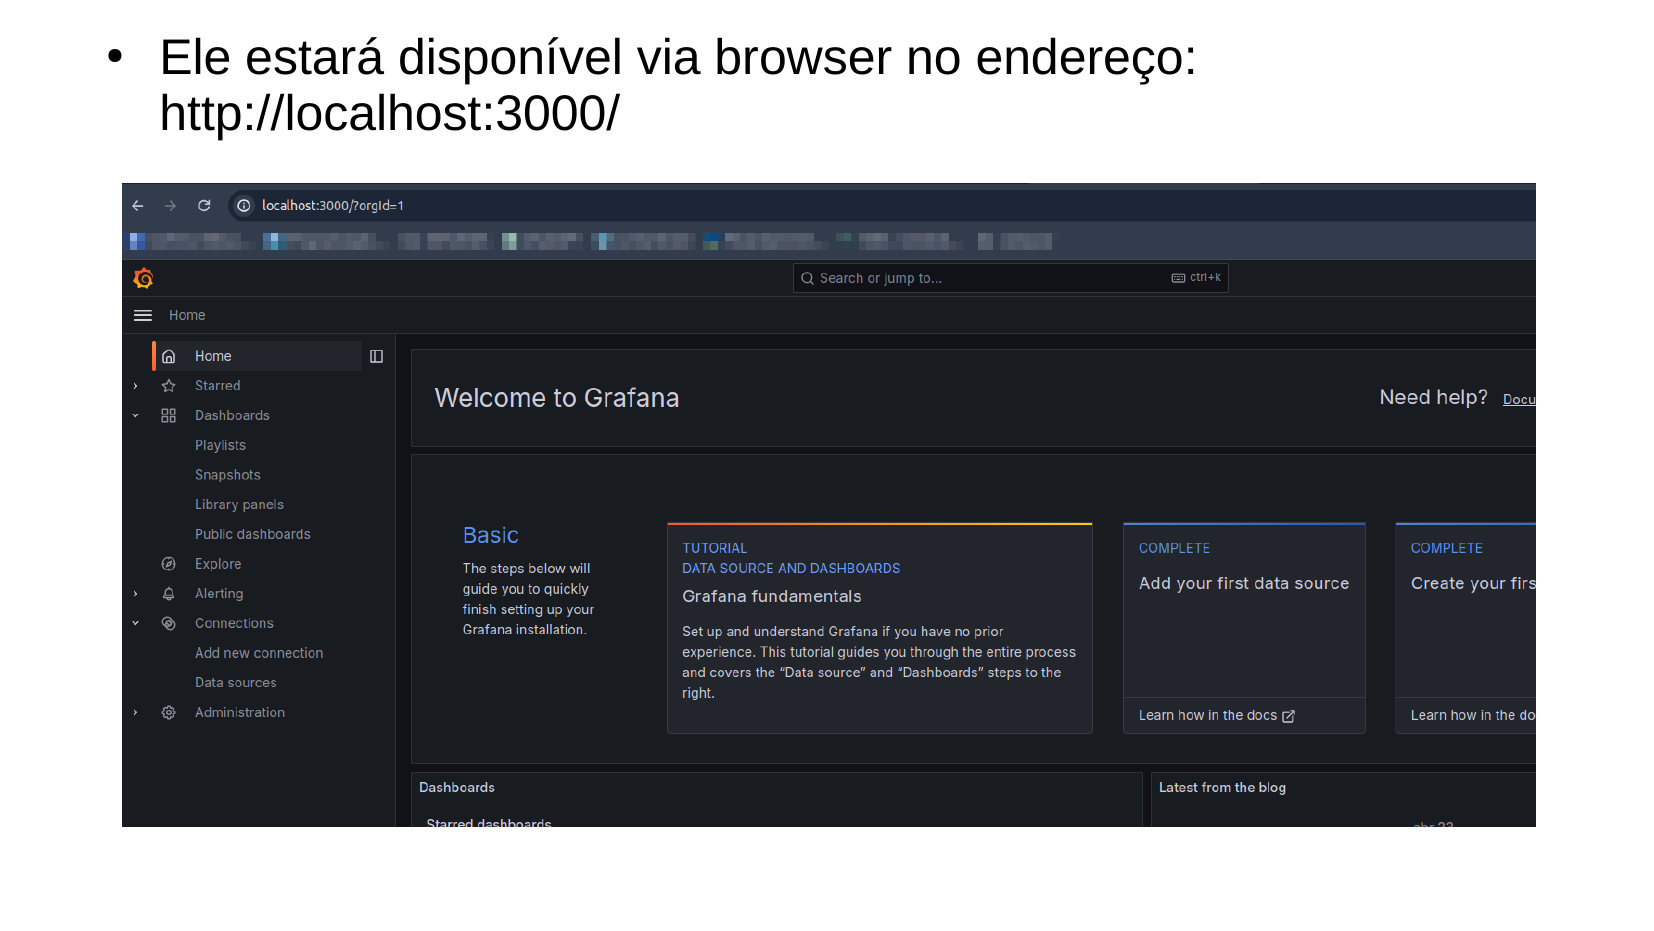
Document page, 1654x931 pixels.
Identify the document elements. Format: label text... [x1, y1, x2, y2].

picture [122, 183, 1536, 827]
list Ele estará disponível via browser no endereço: http://localhost:3000/ [88, 29, 1577, 148]
